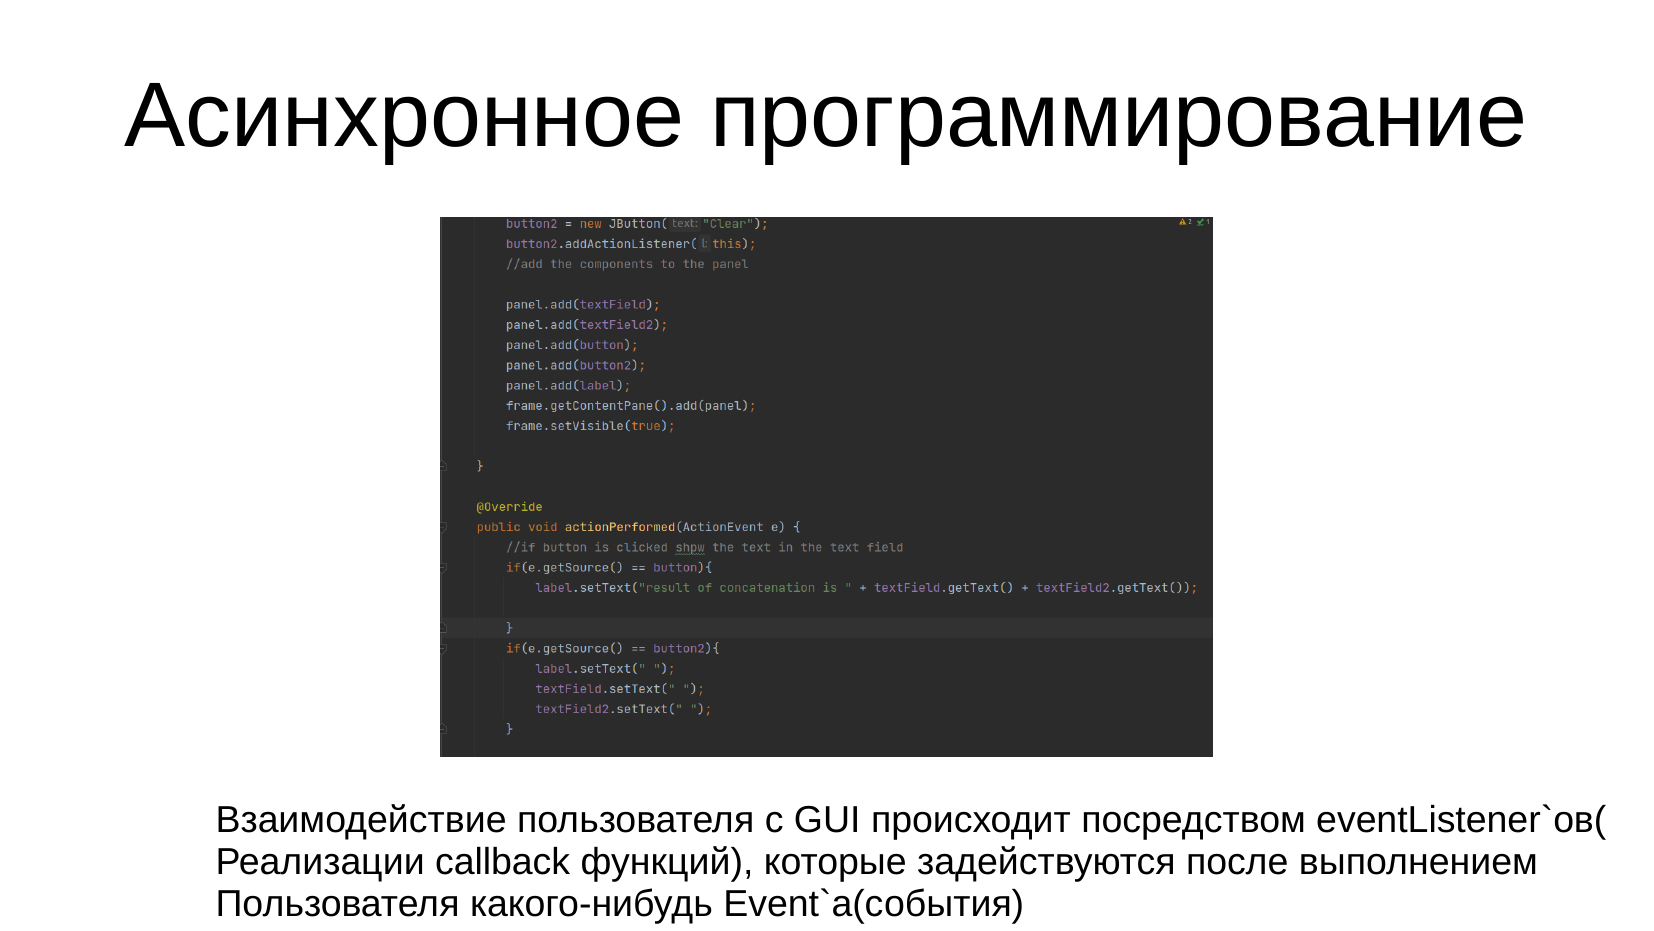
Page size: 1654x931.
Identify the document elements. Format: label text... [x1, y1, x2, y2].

picture [440, 217, 1213, 758]
text_box Взаимодействие пользователя с GUI происходит посредством eventListener`ов( Реализации callback функций), которые задействуются после выполнением Пользователя какого-нибудь Event`a(события) [200, 791, 1623, 931]
title Асинхронное программирование [82, 37, 1571, 193]
